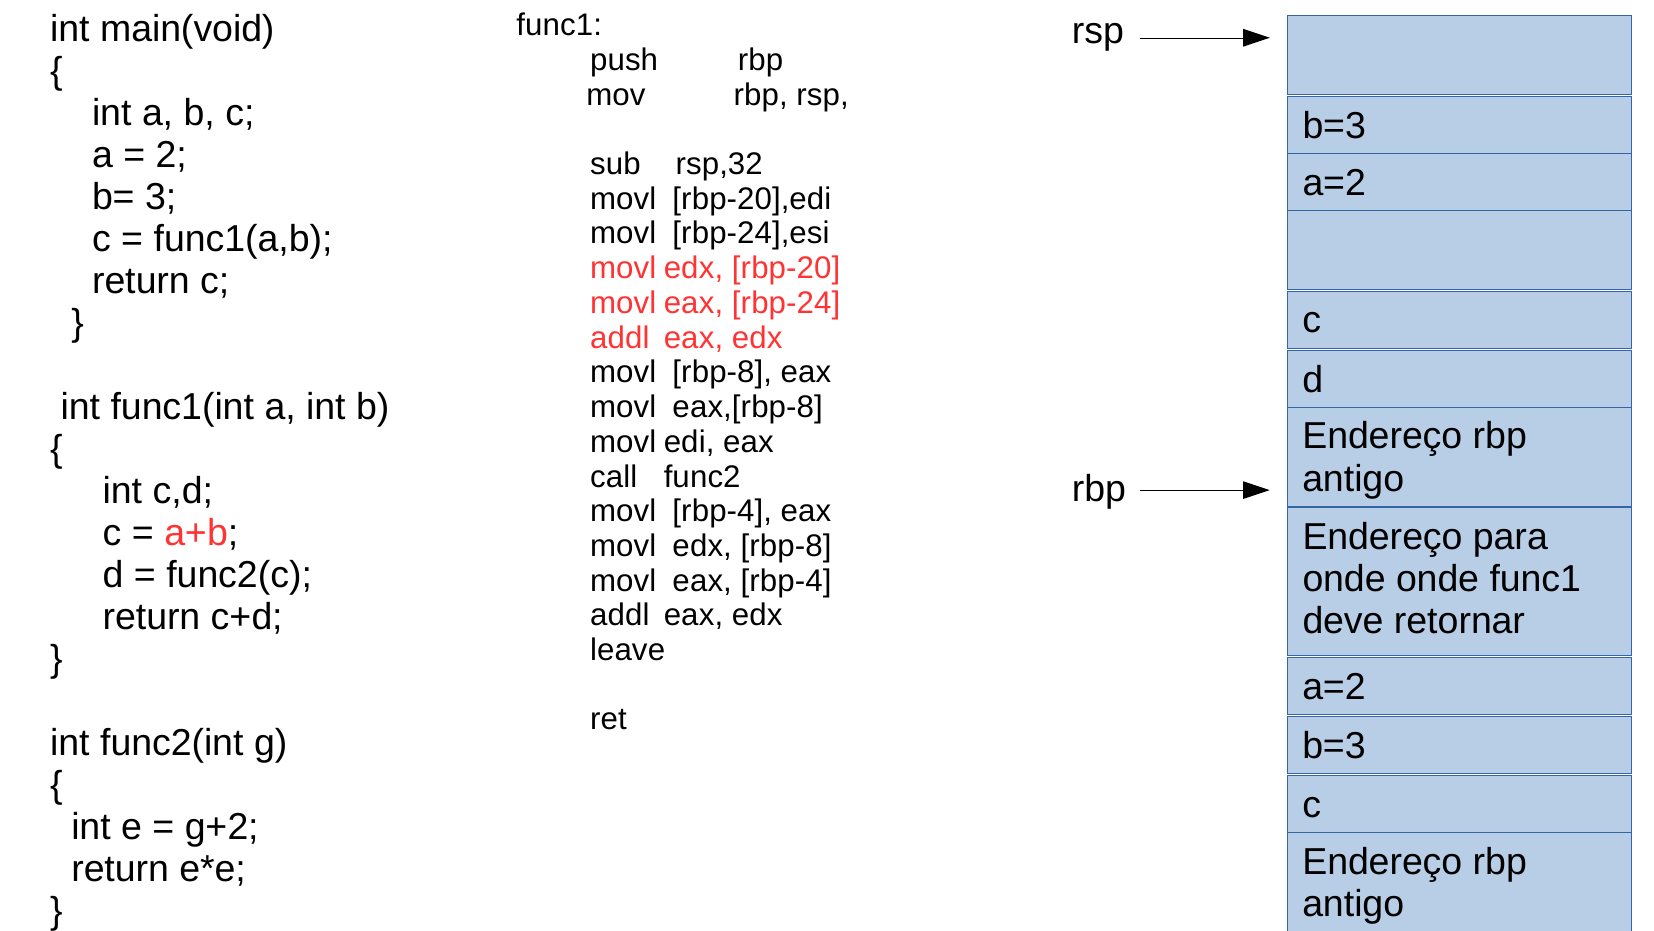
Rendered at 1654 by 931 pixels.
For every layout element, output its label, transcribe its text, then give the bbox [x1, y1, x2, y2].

text_box a=2 [1287, 154, 1632, 211]
text_box Endereço para onde onde func1 deve retornar [1287, 507, 1632, 656]
text_box [1287, 15, 1632, 95]
text_box [1287, 211, 1632, 290]
text_box int main(void) { int a, b, c; a = 2; b= 3; c = func1(a,b); return c; } int func1(int a, int b) { int c,d; c = a+b; d = func2(c); return c+d; } int func2(int g) { int e = g+2; return e*e; } [35, 0, 449, 931]
text_box c [1287, 775, 1632, 833]
text_box Endereço rbp antigo [1287, 833, 1632, 931]
text_box Endereço rbp antigo [1287, 408, 1632, 507]
text_box b=3 [1287, 96, 1632, 154]
text_box c [1287, 291, 1632, 349]
text_box b=3 [1287, 716, 1632, 774]
text_box a=2 [1287, 657, 1632, 715]
text_box rsp [1057, 2, 1139, 60]
text_box func1: push rbp mov rbp, rsp, sub rsp,32 movl [rbp-20],edi movl [rbp-24],esi movl edx, [rbp-20] movl eax, [rbp-24] addl eax, edx movl [rbp-8], eax movl eax,[rbp-8] movl edi, eax call func2 movl [rbp-4], eax movl edx, [rbp-8] movl eax, [rbp-4] addl eax, edx leave ret [501, 0, 1010, 925]
text_box d [1287, 350, 1632, 408]
text_box rbp [1057, 459, 1141, 517]
